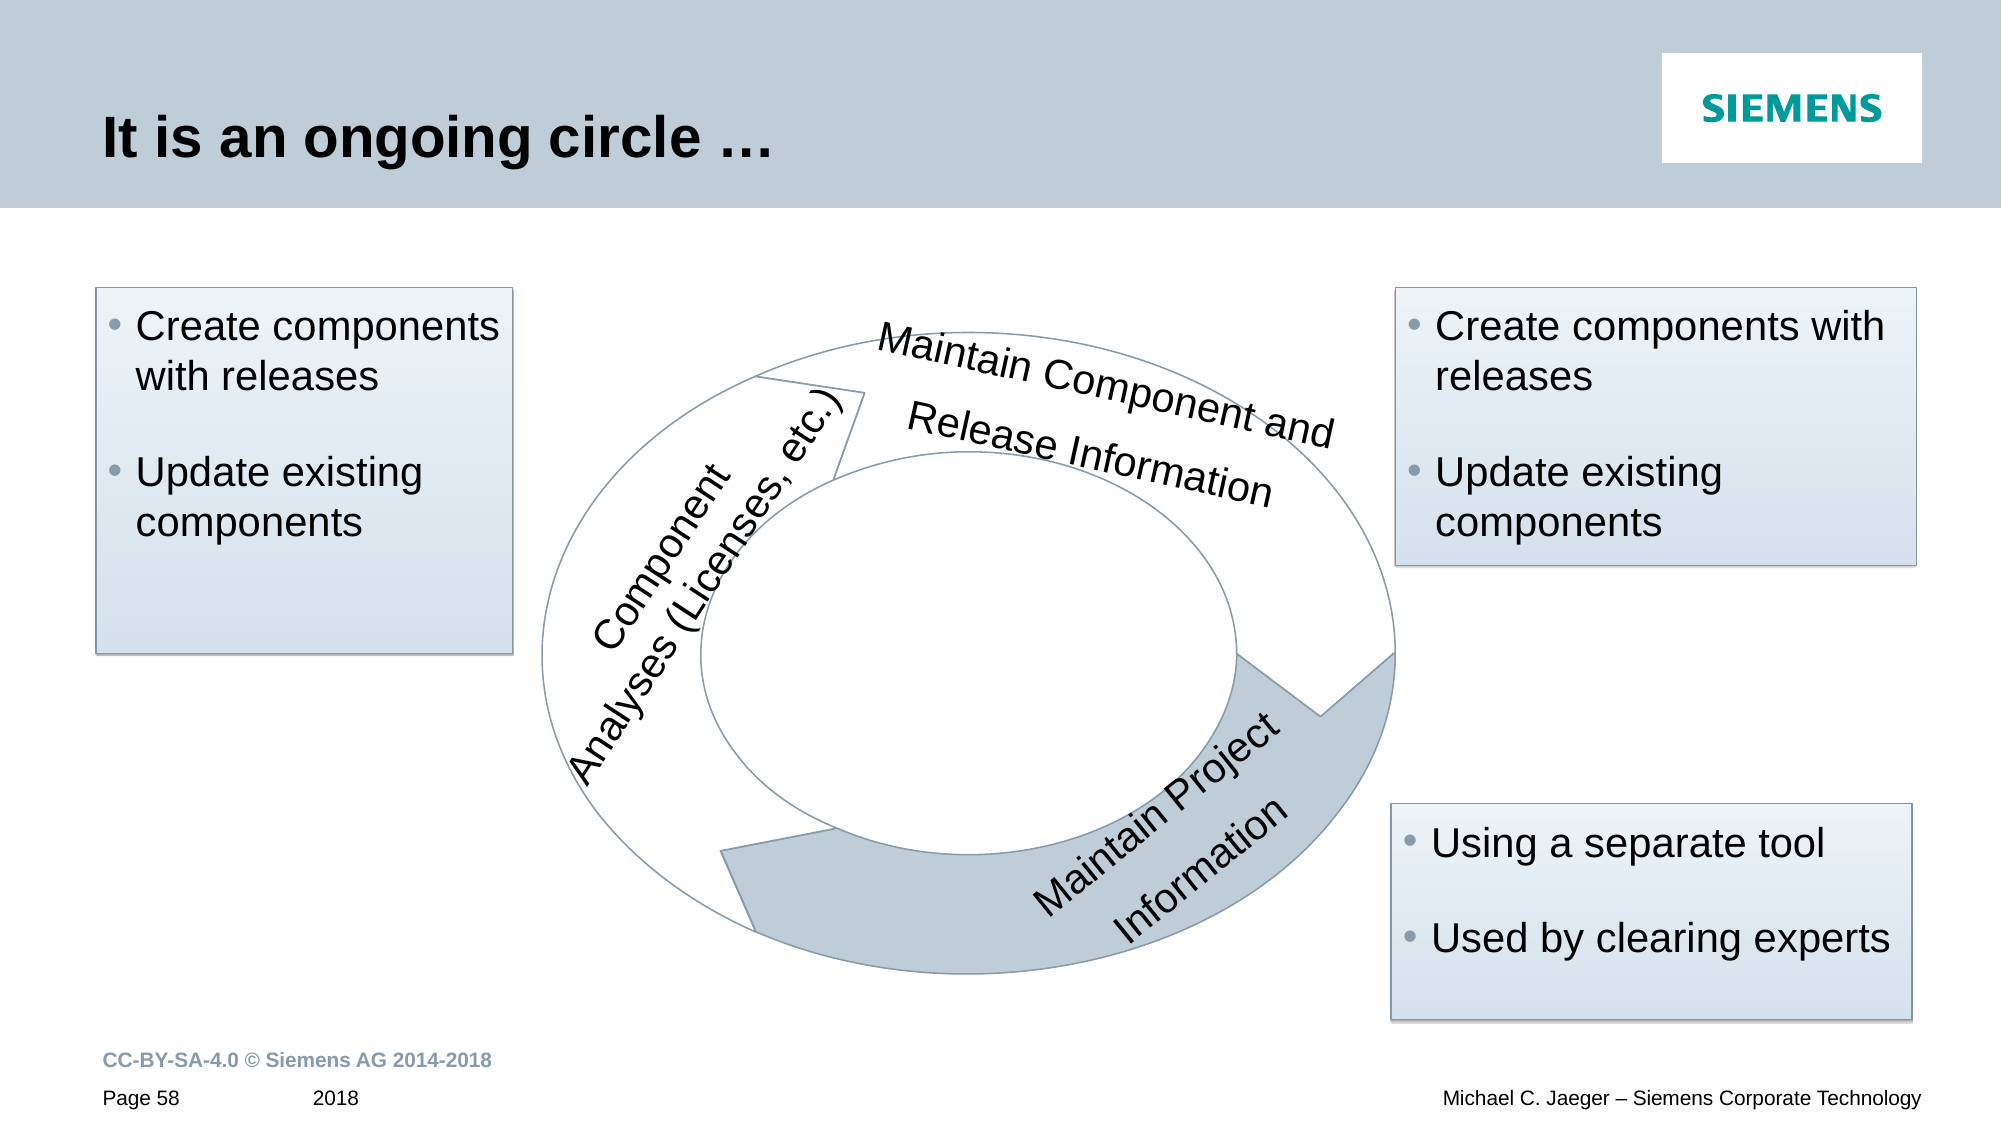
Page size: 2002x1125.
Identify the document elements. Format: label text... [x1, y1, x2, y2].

title It is an ongoing circle … [0, 0, 2001, 208]
text_box [1146, 503, 1396, 706]
text_box Maintain Project Information [926, 625, 1418, 1062]
text_box [1178, 791, 1354, 933]
text_box Maintain Component and Release Information [742, 202, 1395, 558]
text_box [596, 652, 1056, 974]
text_box Component Analyses (Licenses, etc.) [437, 333, 841, 896]
text_box Create components with releases Update existing components [1395, 287, 1917, 566]
text_box Create components with releases Update existing components [95, 287, 513, 654]
text_box [802, 436, 927, 497]
text_box Using a separate tool Used by clearing experts [1391, 803, 1913, 1020]
text_box [542, 393, 720, 665]
